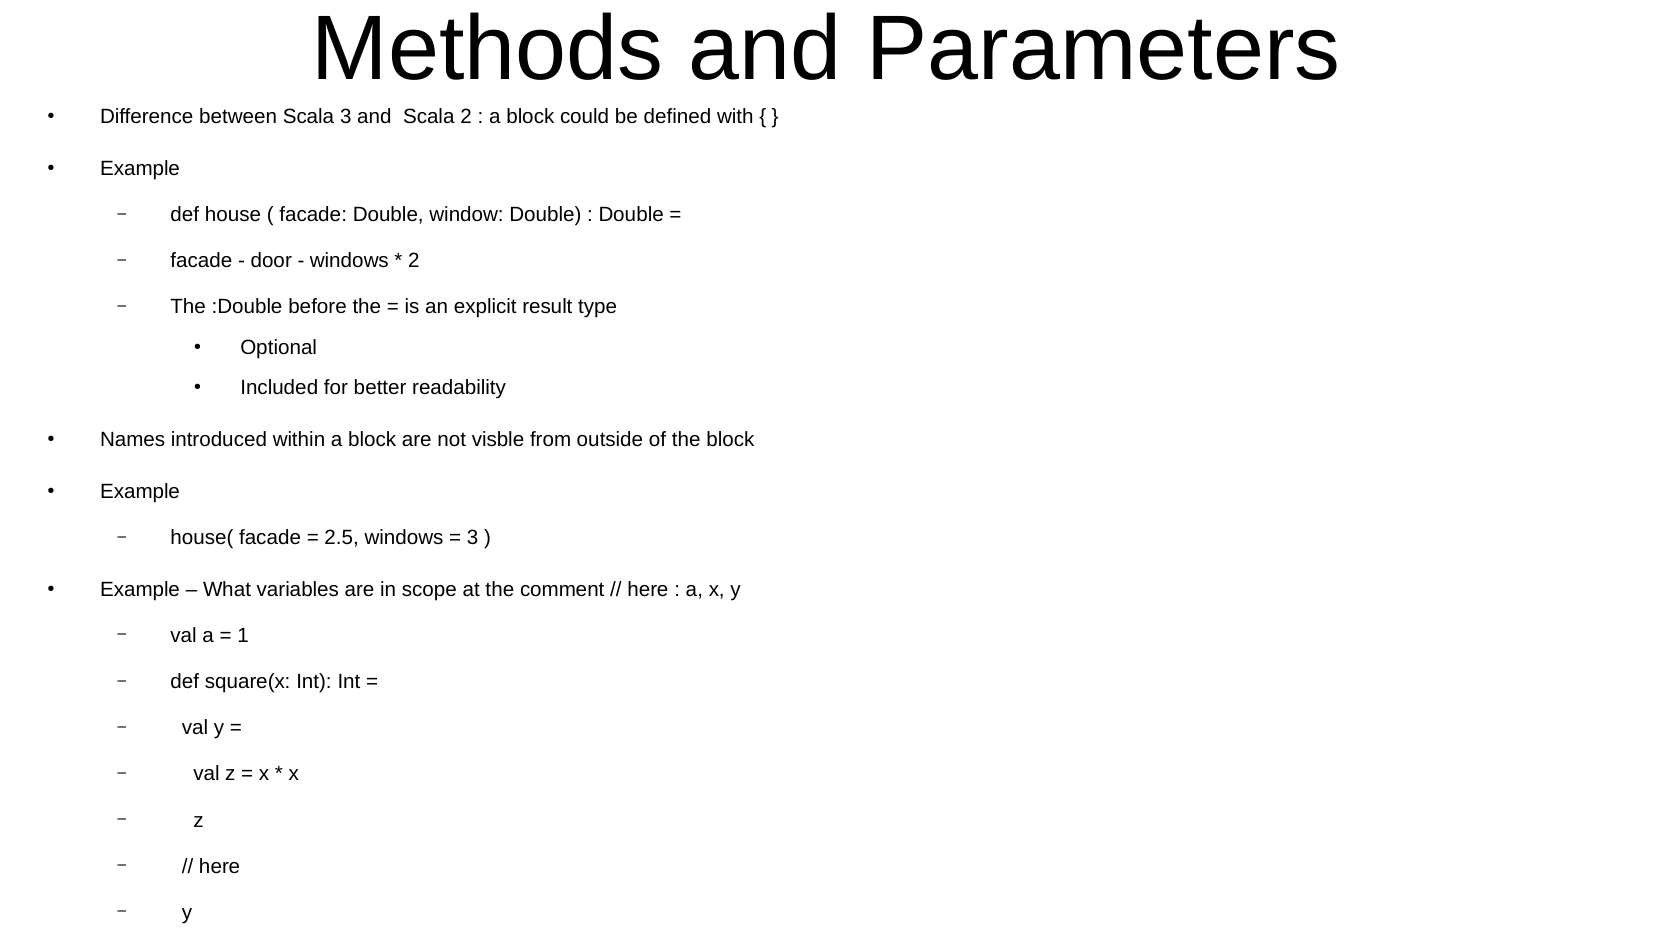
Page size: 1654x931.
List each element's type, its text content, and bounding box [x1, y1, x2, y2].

title Methods and Parameters [82, 0, 1571, 105]
list Difference between Scala 3 and Scala 2 : a block could be defined with { } Example def house ( facade: Double, window: Double) : Double = facade - door - windows * 2 The :Double before the = is an explicit result type Optional Included for better readability Names introduced within a block are not visble from outside of the block Example house( facade = 2.5, windows = 3 ) Example – What variables are in scope at the comment // here : a, x, y val a = 1 def square(x: Int): Int = val y = val z = x * x z // here y [30, 105, 1571, 931]
